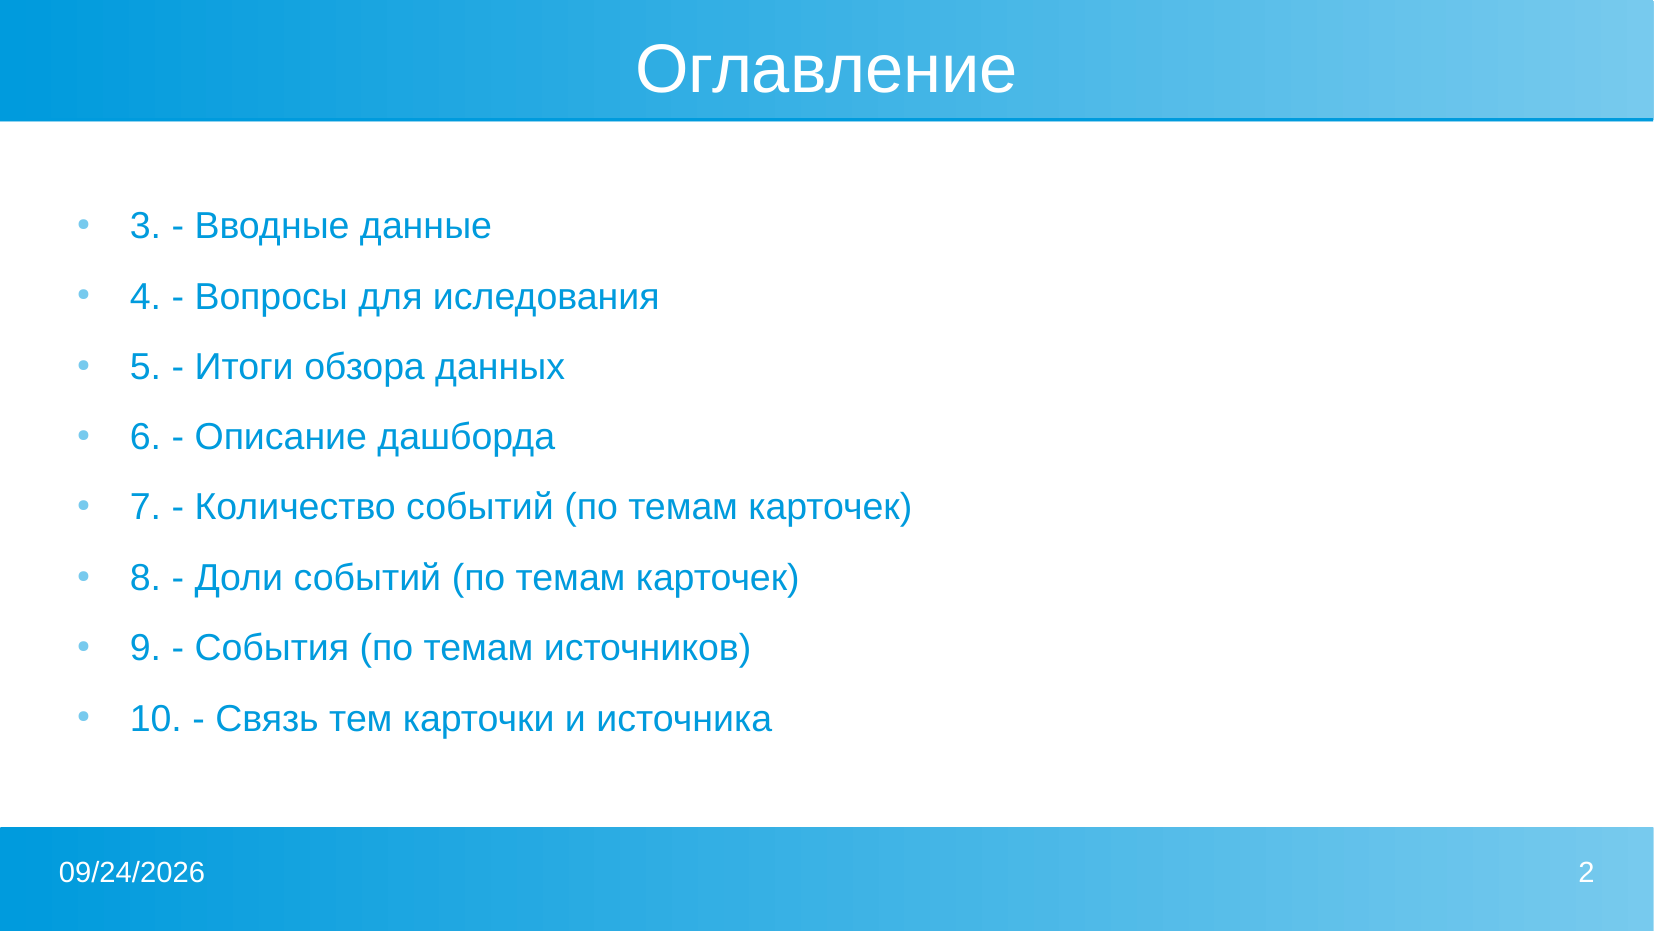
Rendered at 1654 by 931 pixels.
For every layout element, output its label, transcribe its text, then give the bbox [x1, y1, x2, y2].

title Оглавление [59, 29, 1595, 108]
list 3. - Вводные данные 4. - Вопросы для иследования 5. - Итоги обзора данных 6. - Описание дашборда 7. - Количество событий (по темам карточек) 8. - Доли событий (по темам карточек) 9. - События (по темам источников) 10. - Связь тем карточки и источника [59, 187, 1595, 751]
